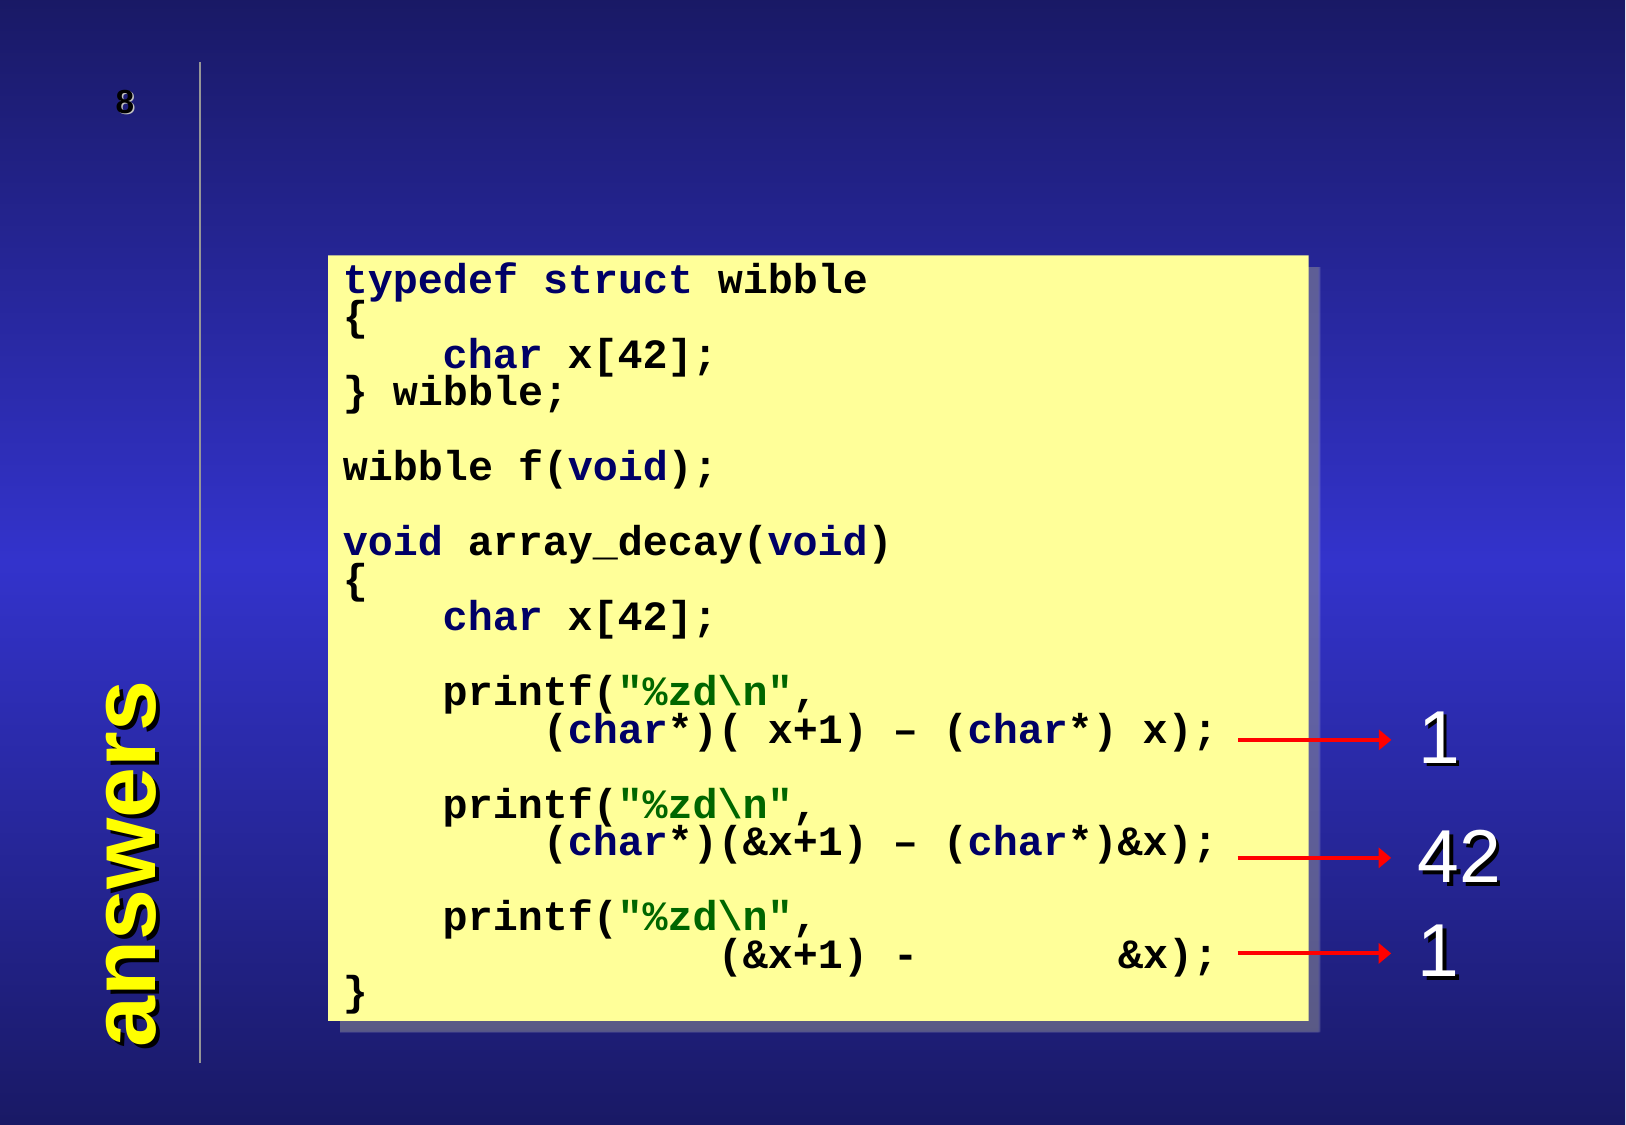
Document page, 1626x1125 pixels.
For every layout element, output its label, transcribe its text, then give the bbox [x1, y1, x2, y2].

text_box 42 [1403, 799, 1546, 906]
text_box 1 [1403, 680, 1534, 787]
title answers [50, 187, 188, 1063]
text_box 1 [1403, 894, 1534, 1000]
text_box typedef struct wibble { char x[42]; } wibble; wibble f(void); void array_decay(void) { char x[42]; printf("%zd\n", (char*)( x+1) – (char*) x); printf("%zd\n", (char*)(&x+1) – (char*)&x); printf("%zd\n", (&x+1) - &x); } [328, 255, 1309, 1021]
